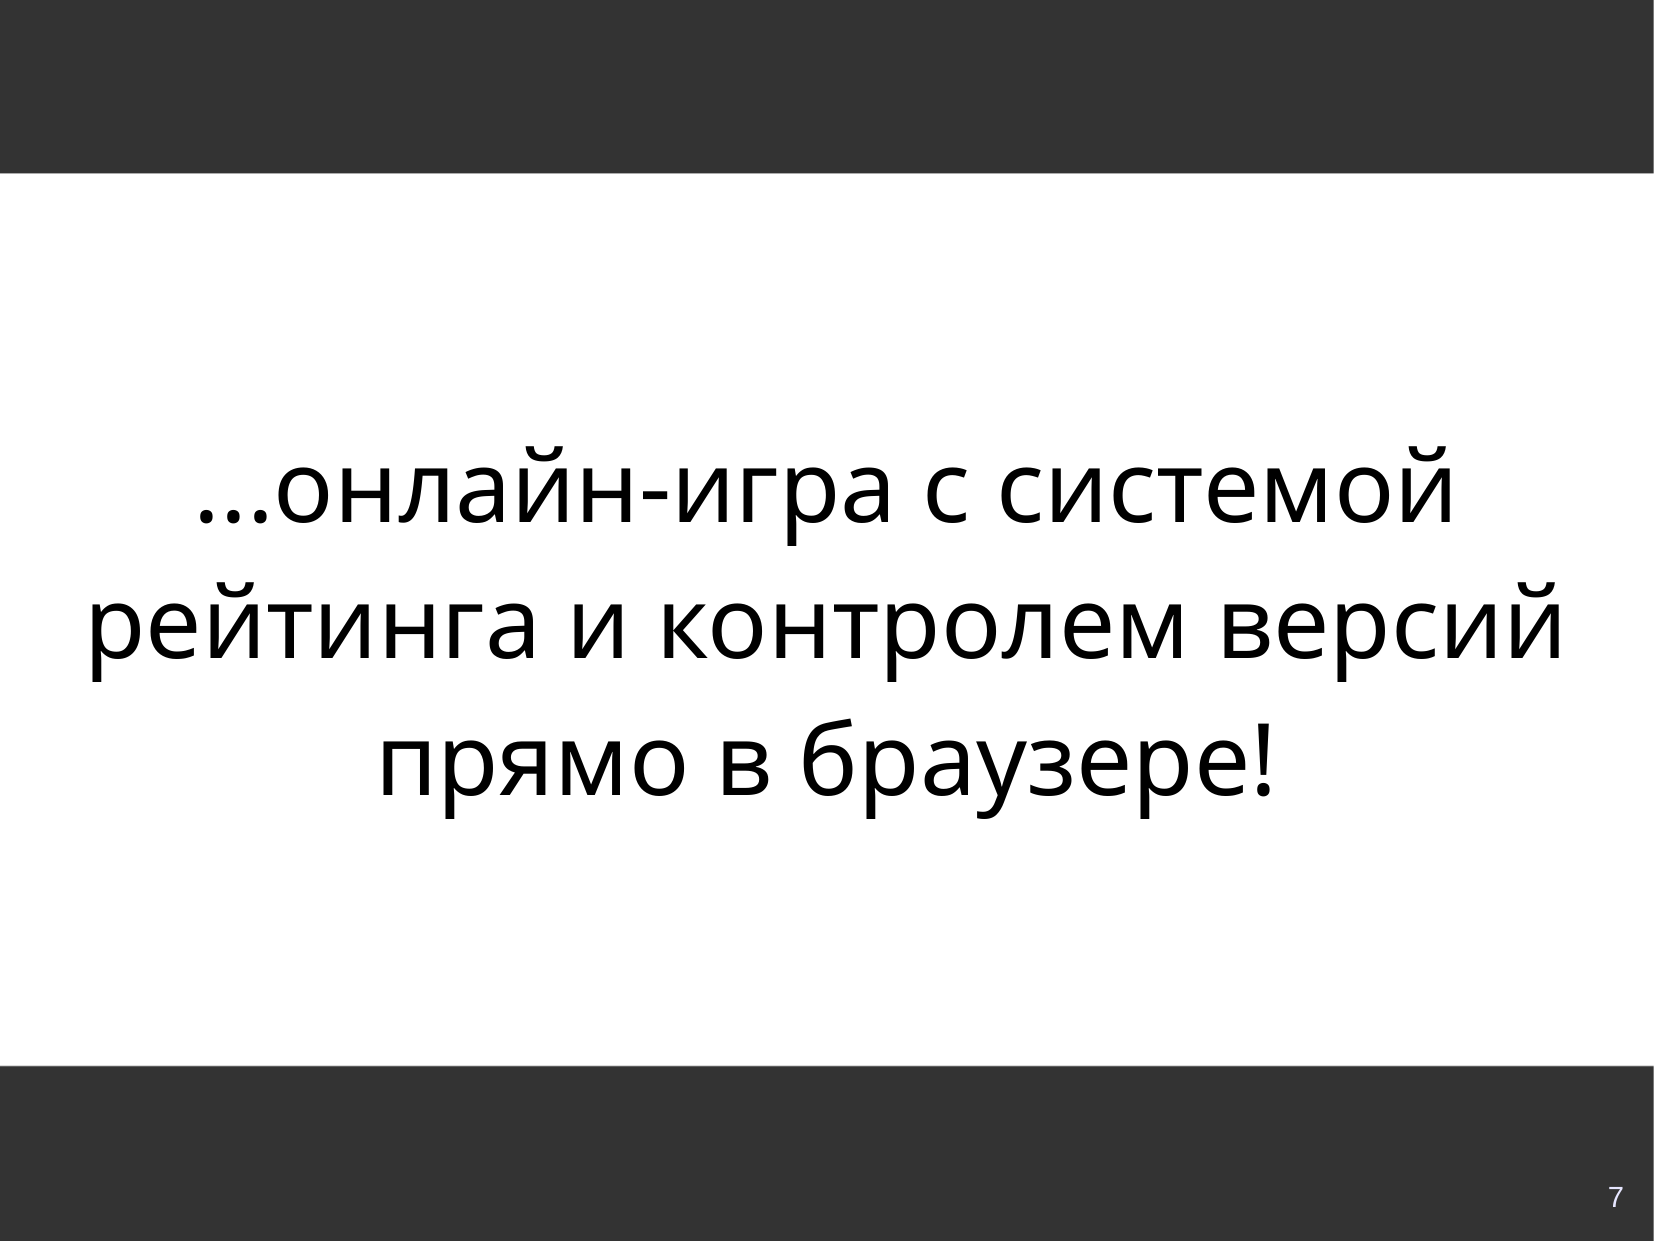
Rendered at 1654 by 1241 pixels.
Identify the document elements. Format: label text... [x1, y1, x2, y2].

picture [0, 0, 1654, 1241]
title ...онлайн-игра с системой рейтинга и контролем версий прямо в браузере! [29, 214, 1625, 1027]
